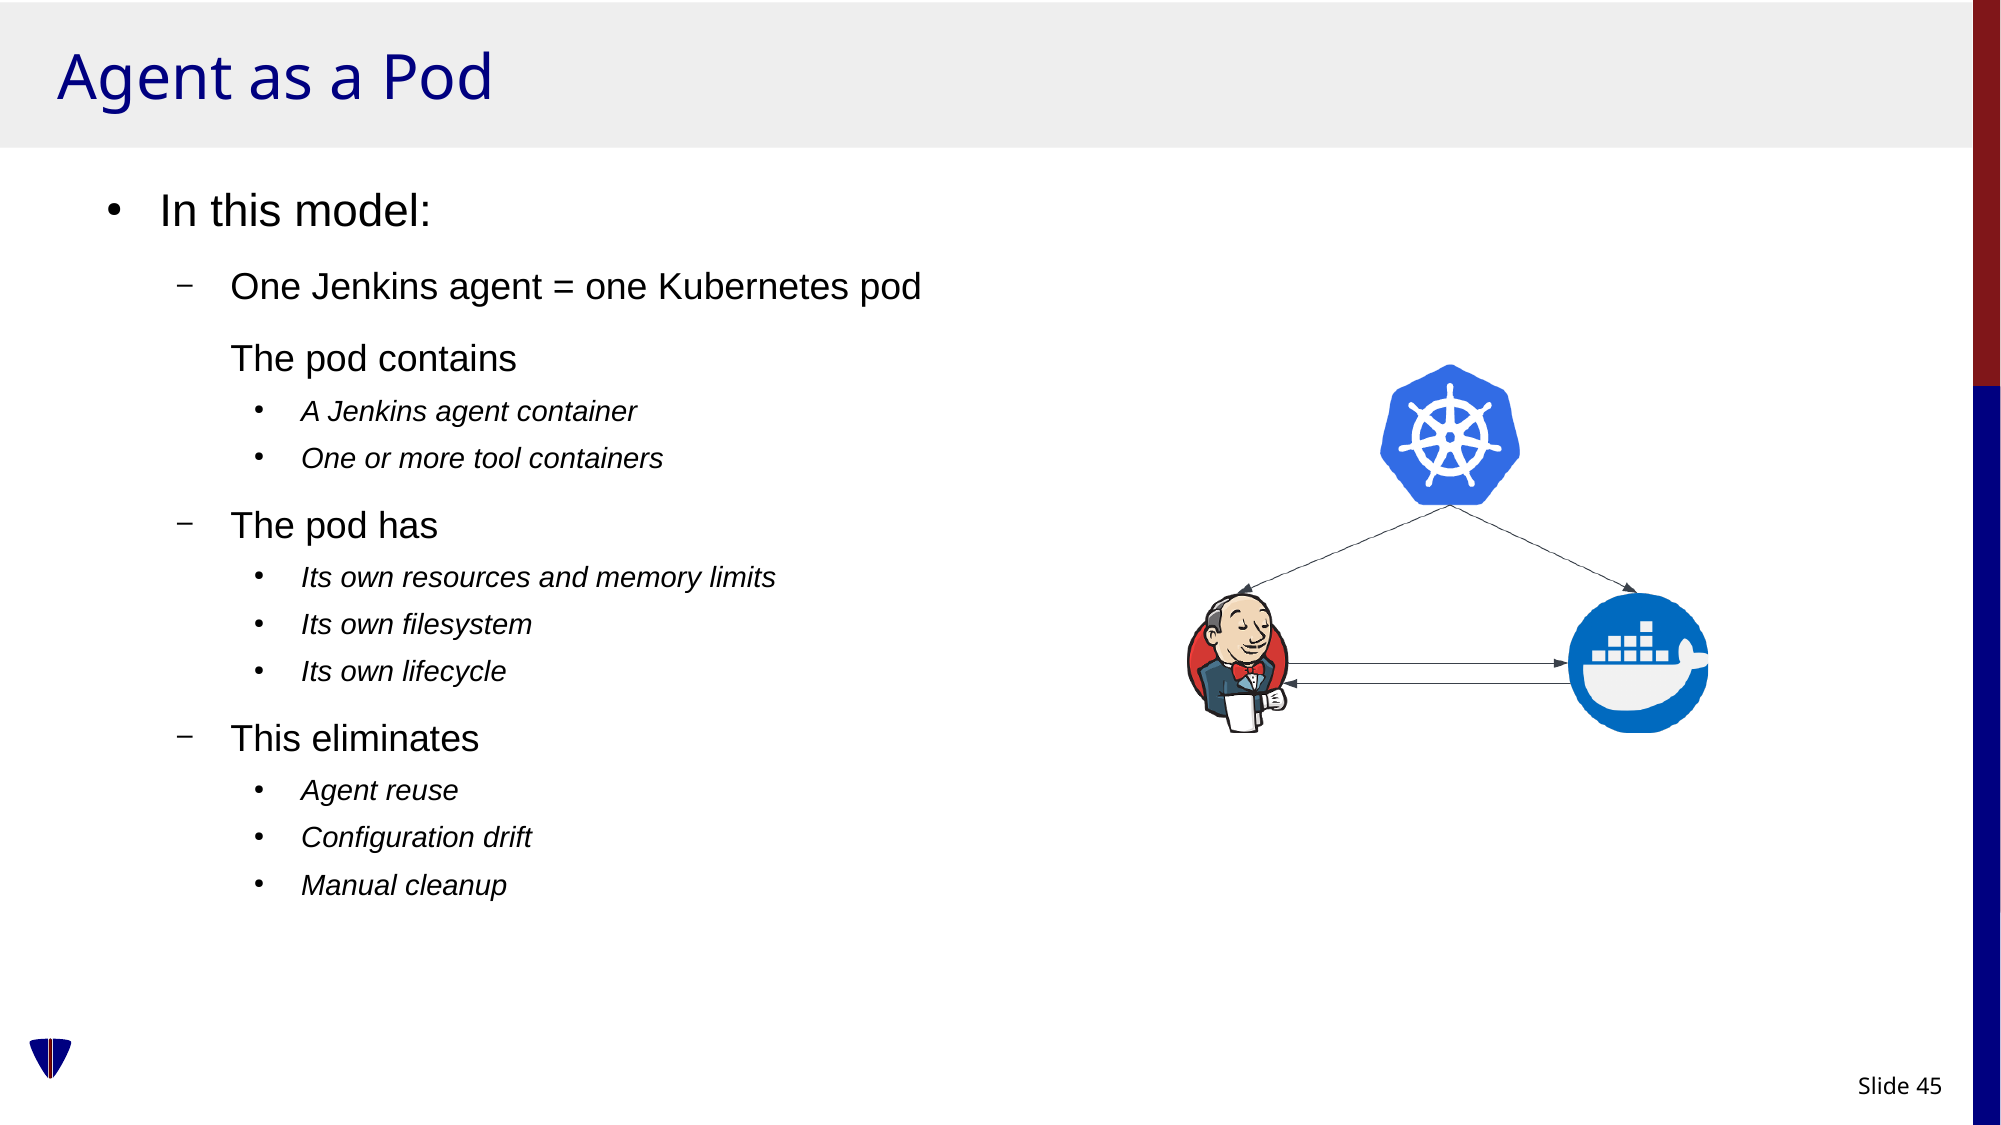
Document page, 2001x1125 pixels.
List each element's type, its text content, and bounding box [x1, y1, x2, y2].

title Agent as a Pod [0, 2, 1973, 148]
list In this model: One Jenkins agent = one Kubernetes pod The pod contains A Jenkins agent container One or more tool containers The pod has Its own resources and memory limits Its own filesystem Its own lifecycle This eliminates Agent reuse Configuration drift Manual cleanup [88, 177, 1123, 1034]
picture [1151, 329, 1743, 768]
